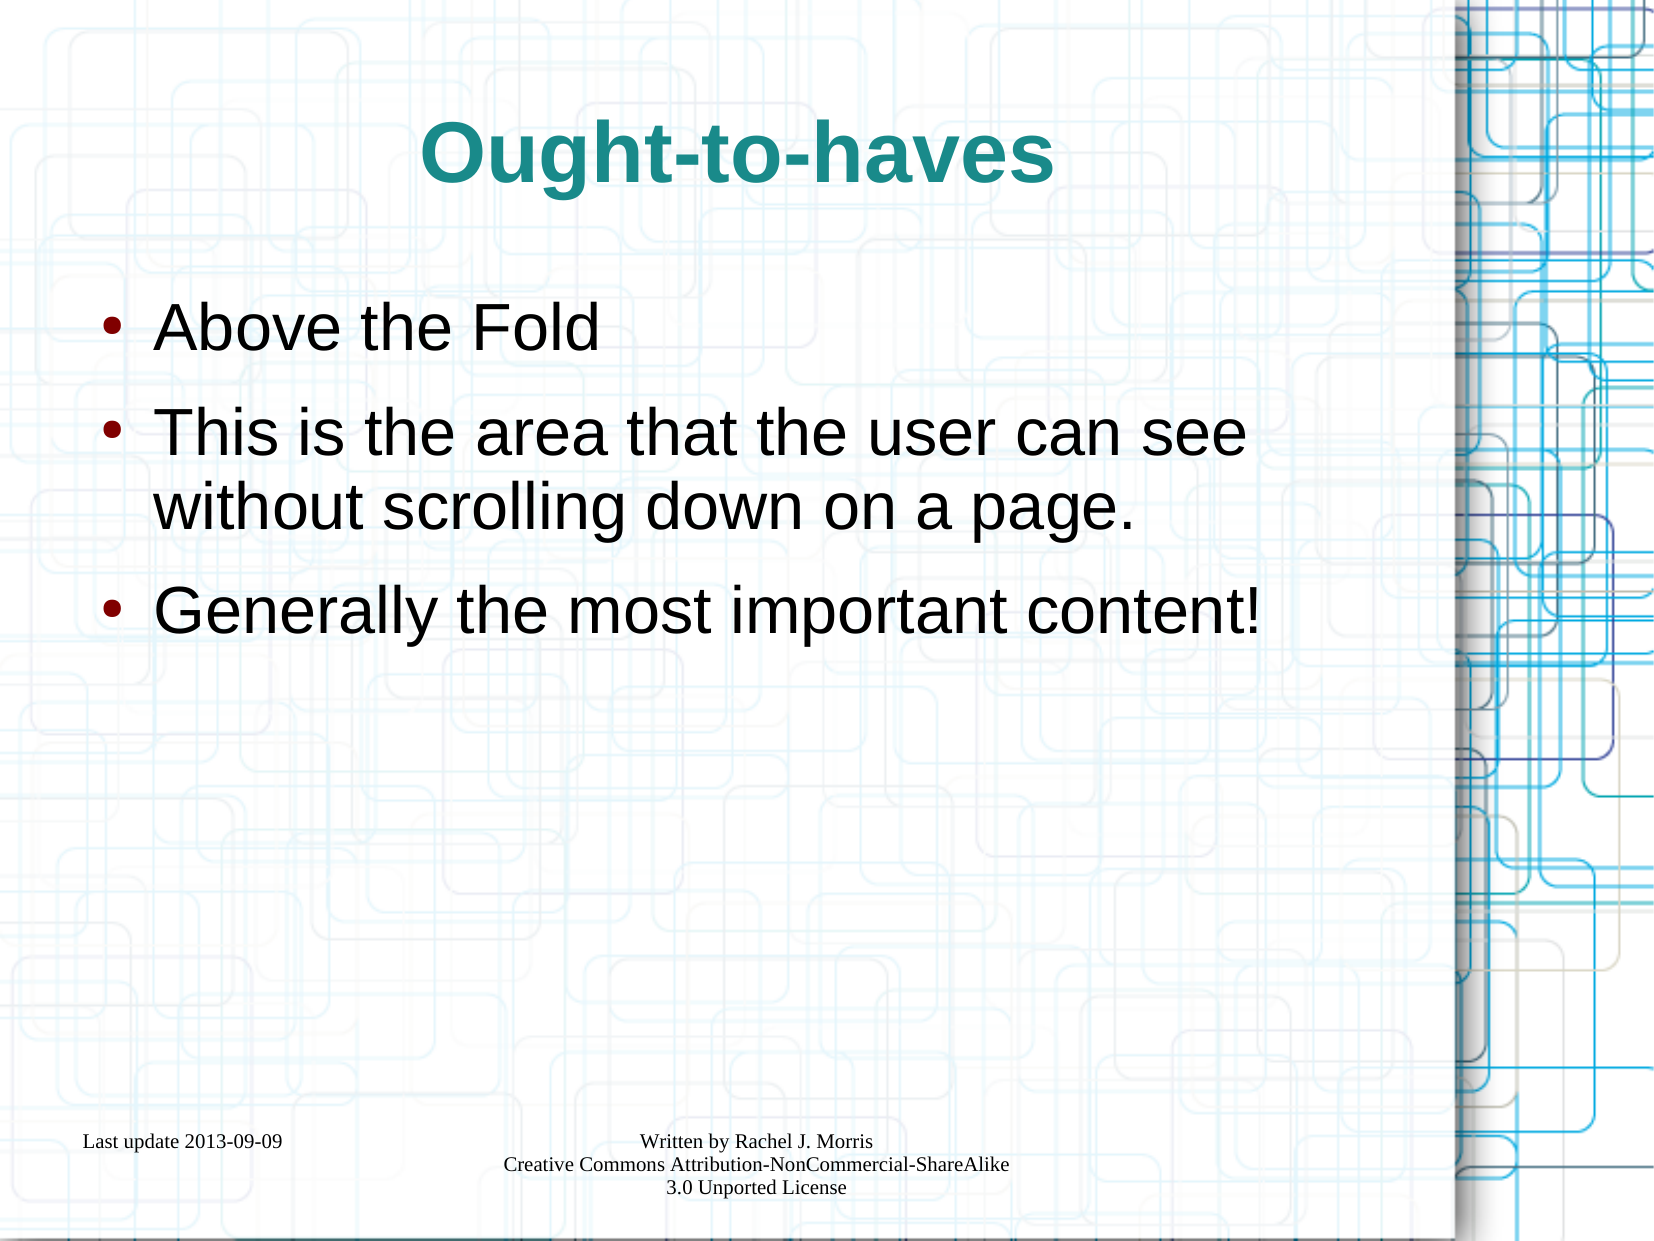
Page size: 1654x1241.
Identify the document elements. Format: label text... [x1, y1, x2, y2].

list Above the Fold This is the area that the user can see without scrolling down on a page. Generally the most important content! [82, 290, 1418, 1010]
picture [0, 0, 1654, 1241]
title Ought-to-haves [59, 49, 1418, 257]
